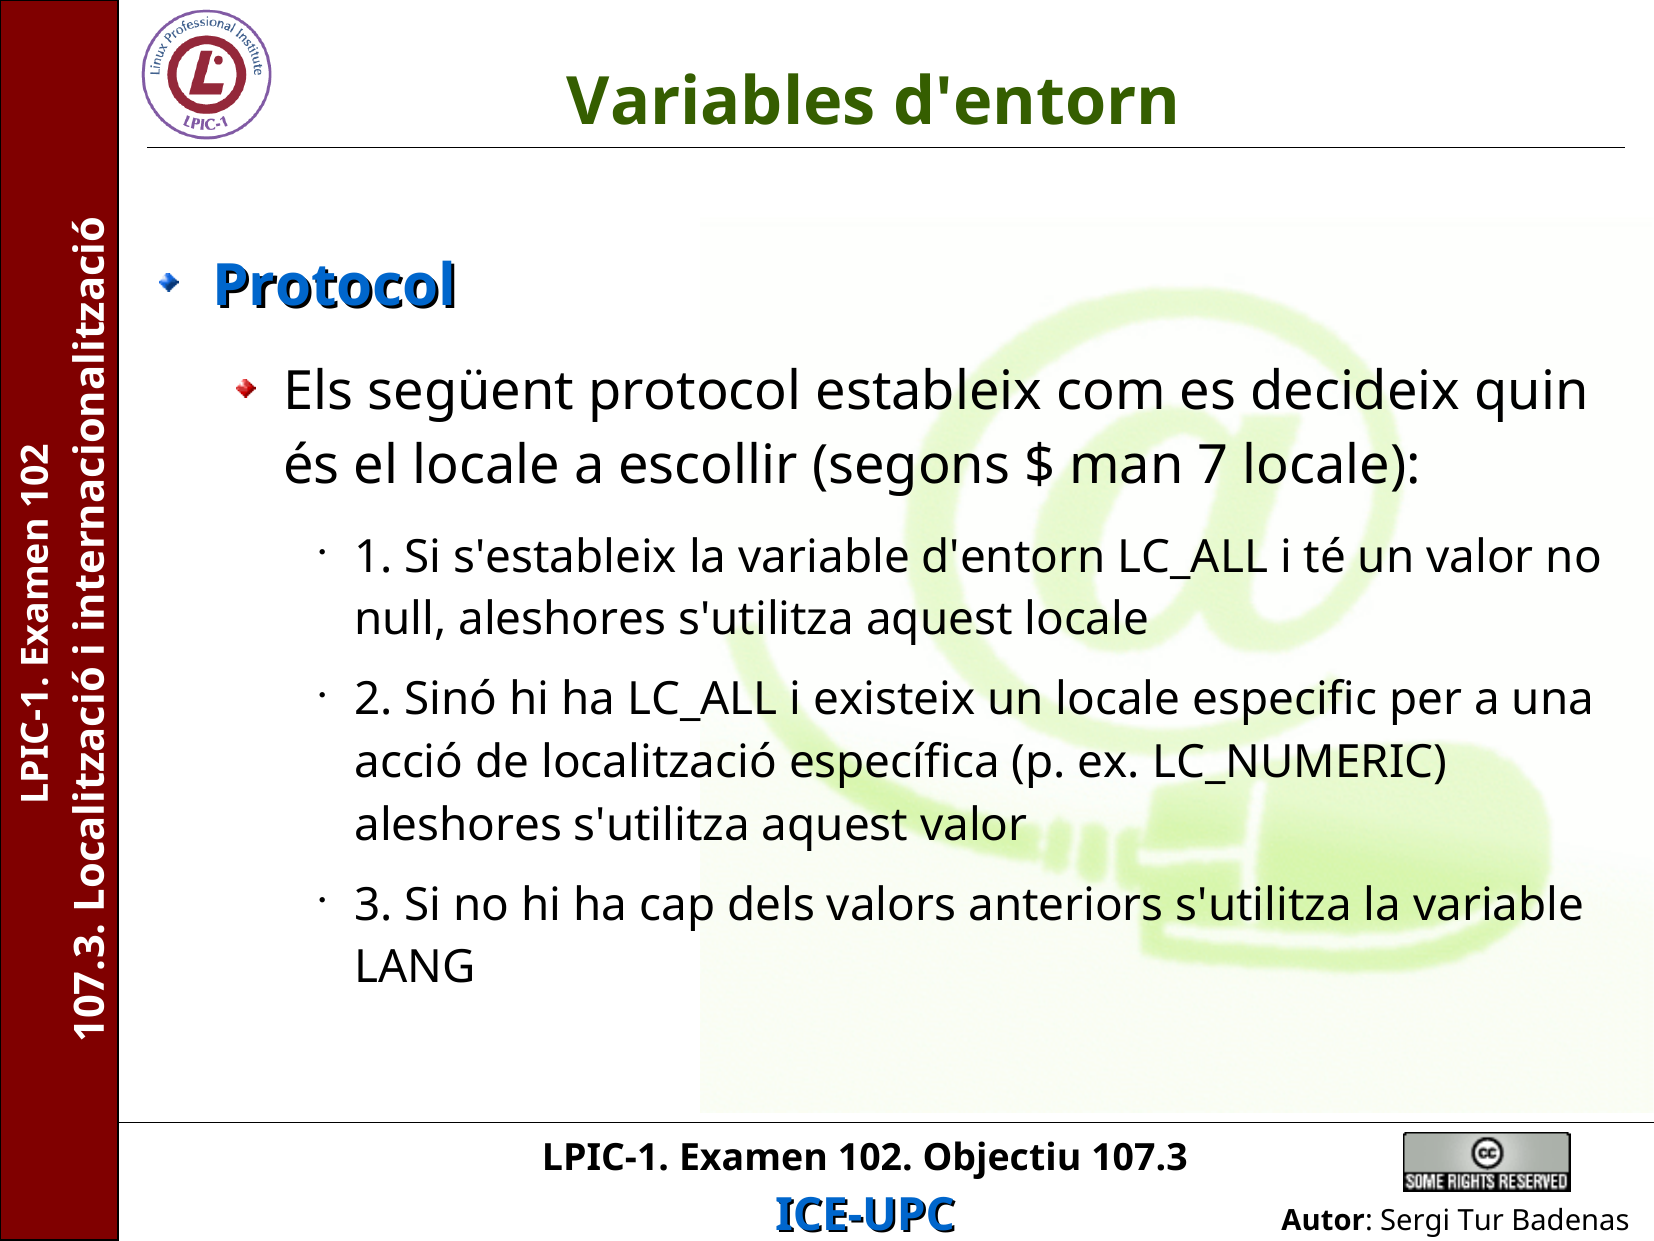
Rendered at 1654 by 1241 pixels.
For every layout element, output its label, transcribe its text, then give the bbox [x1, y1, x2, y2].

title Variables d'entorn [129, 55, 1619, 142]
picture [700, 217, 1654, 1113]
picture [1403, 1132, 1571, 1192]
picture [135, 5, 277, 55]
list Protocol Els següent protocol estableix com es decideix quin és el locale a escollir (segons $ man 7 locale): 1. Si s'estableix la variable d'entorn LC_ALL i té un valor no null, aleshores s'utilitza aquest locale 2. Sinó hi ha LC_ALL i existeix un locale especific per a una acció de localització específica (p. ex. LC_NUMERIC) aleshores s'utilitza aquest valor 3. Si no hi ha cap dels valors anteriors s'utilitza la variable LANG [141, 242, 1630, 1078]
